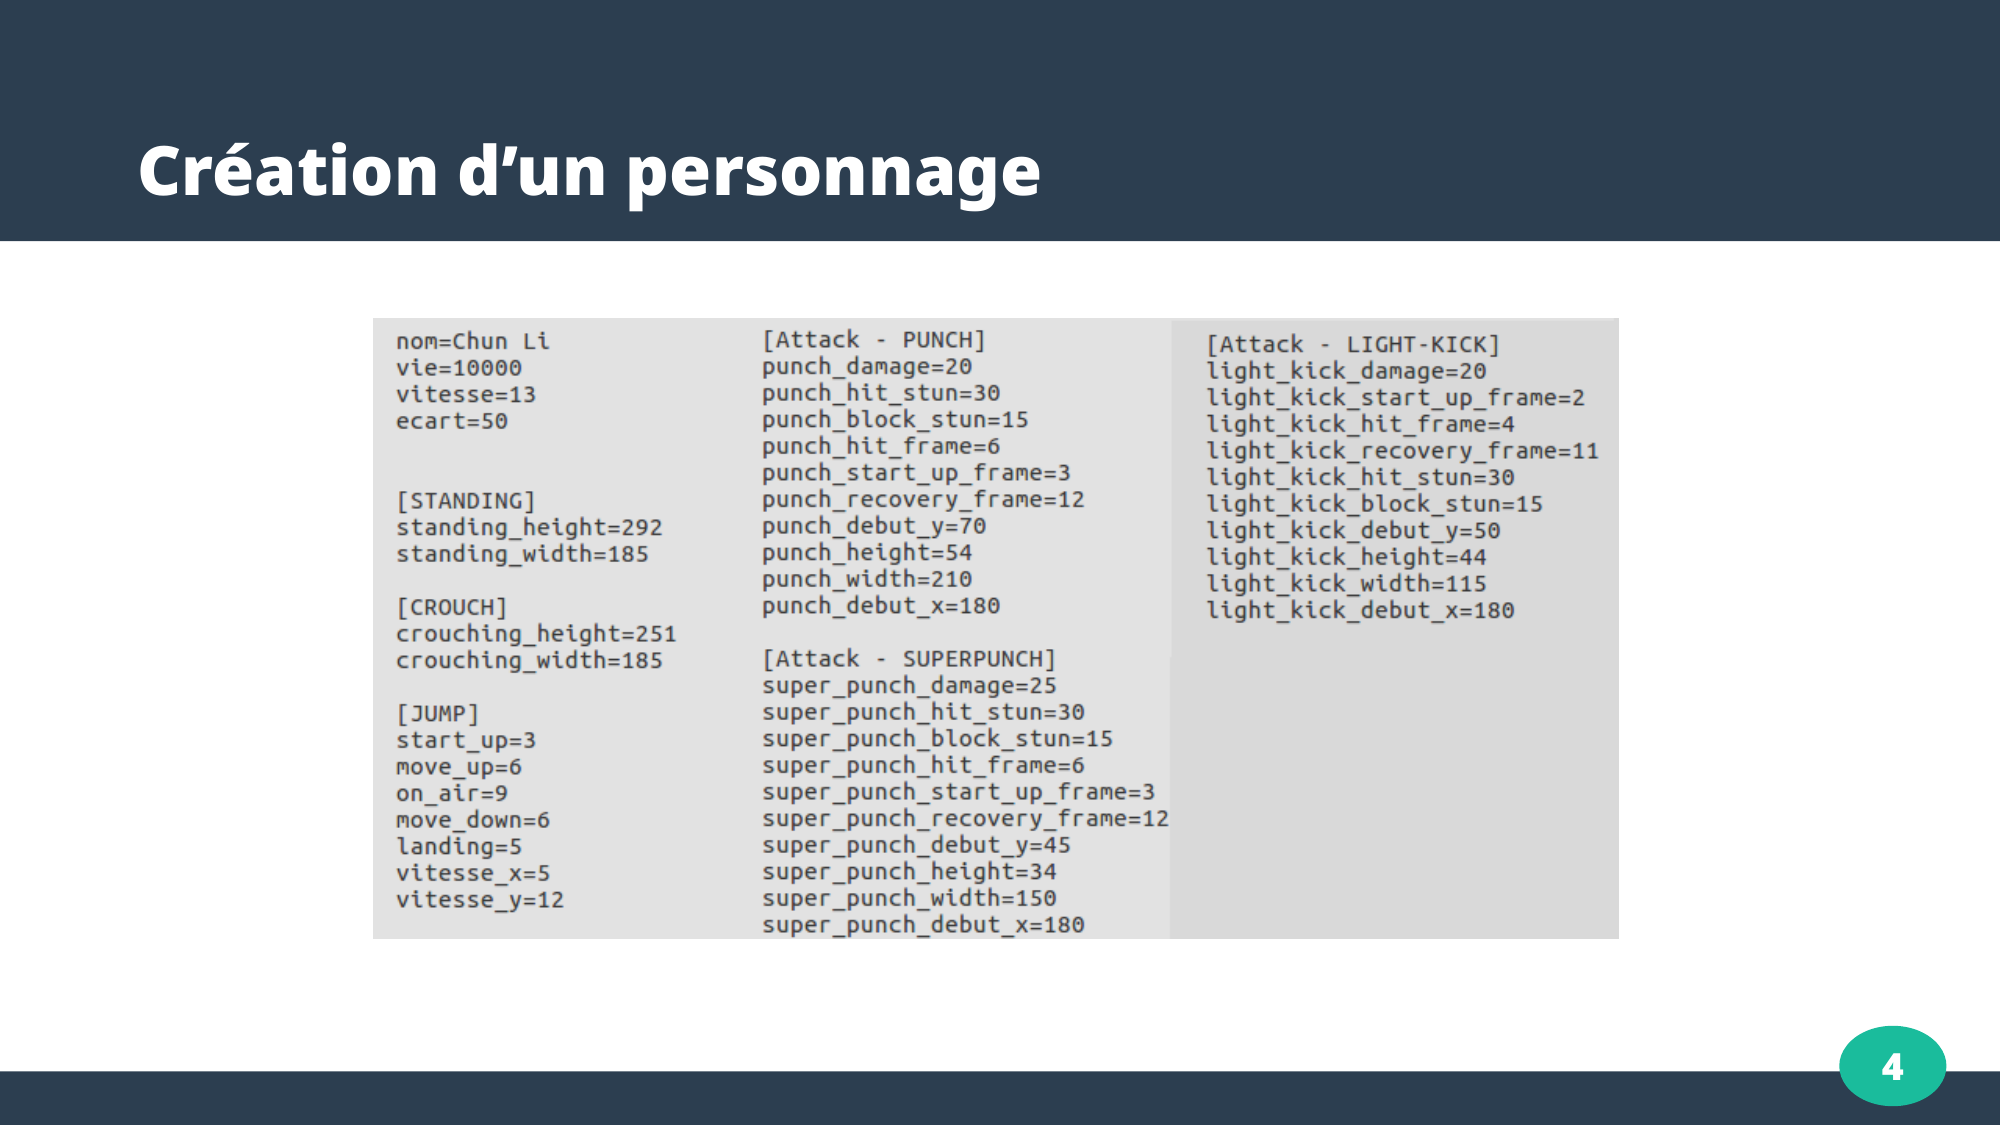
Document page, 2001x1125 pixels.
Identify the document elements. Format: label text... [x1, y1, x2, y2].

picture [373, 318, 1619, 940]
title Création d’un personnage [137, 59, 1863, 278]
